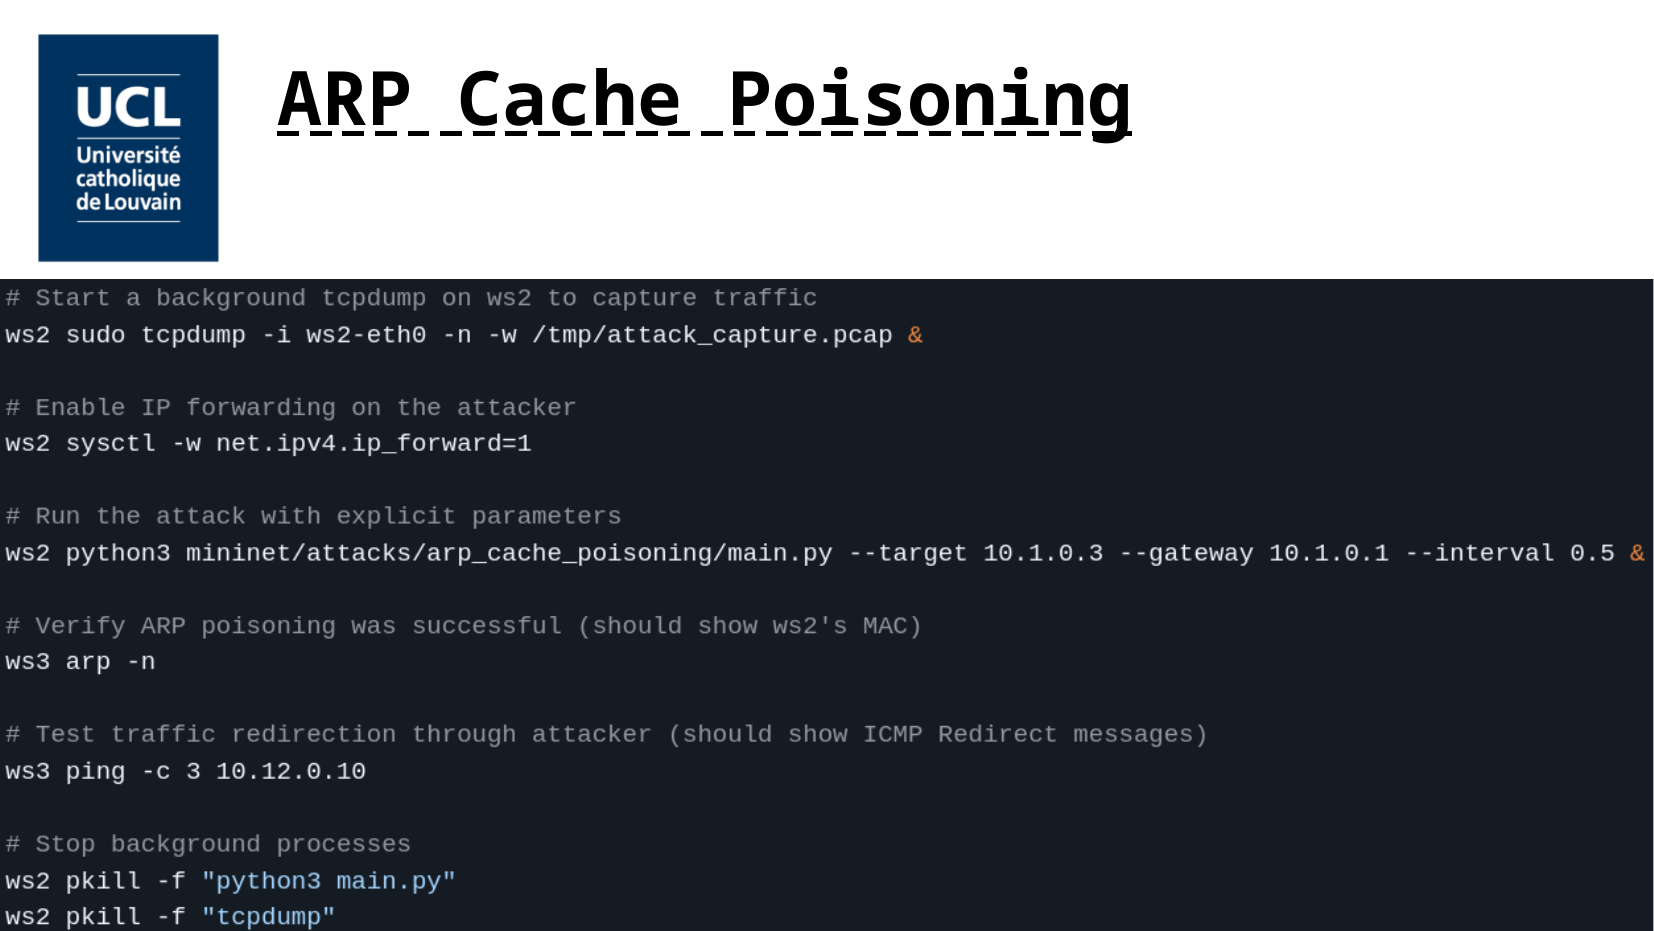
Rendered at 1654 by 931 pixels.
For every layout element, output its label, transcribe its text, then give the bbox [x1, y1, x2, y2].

picture [0, 279, 1654, 931]
picture [37, 33, 221, 263]
text_box ARP Cache Poisoning [262, 37, 1193, 128]
